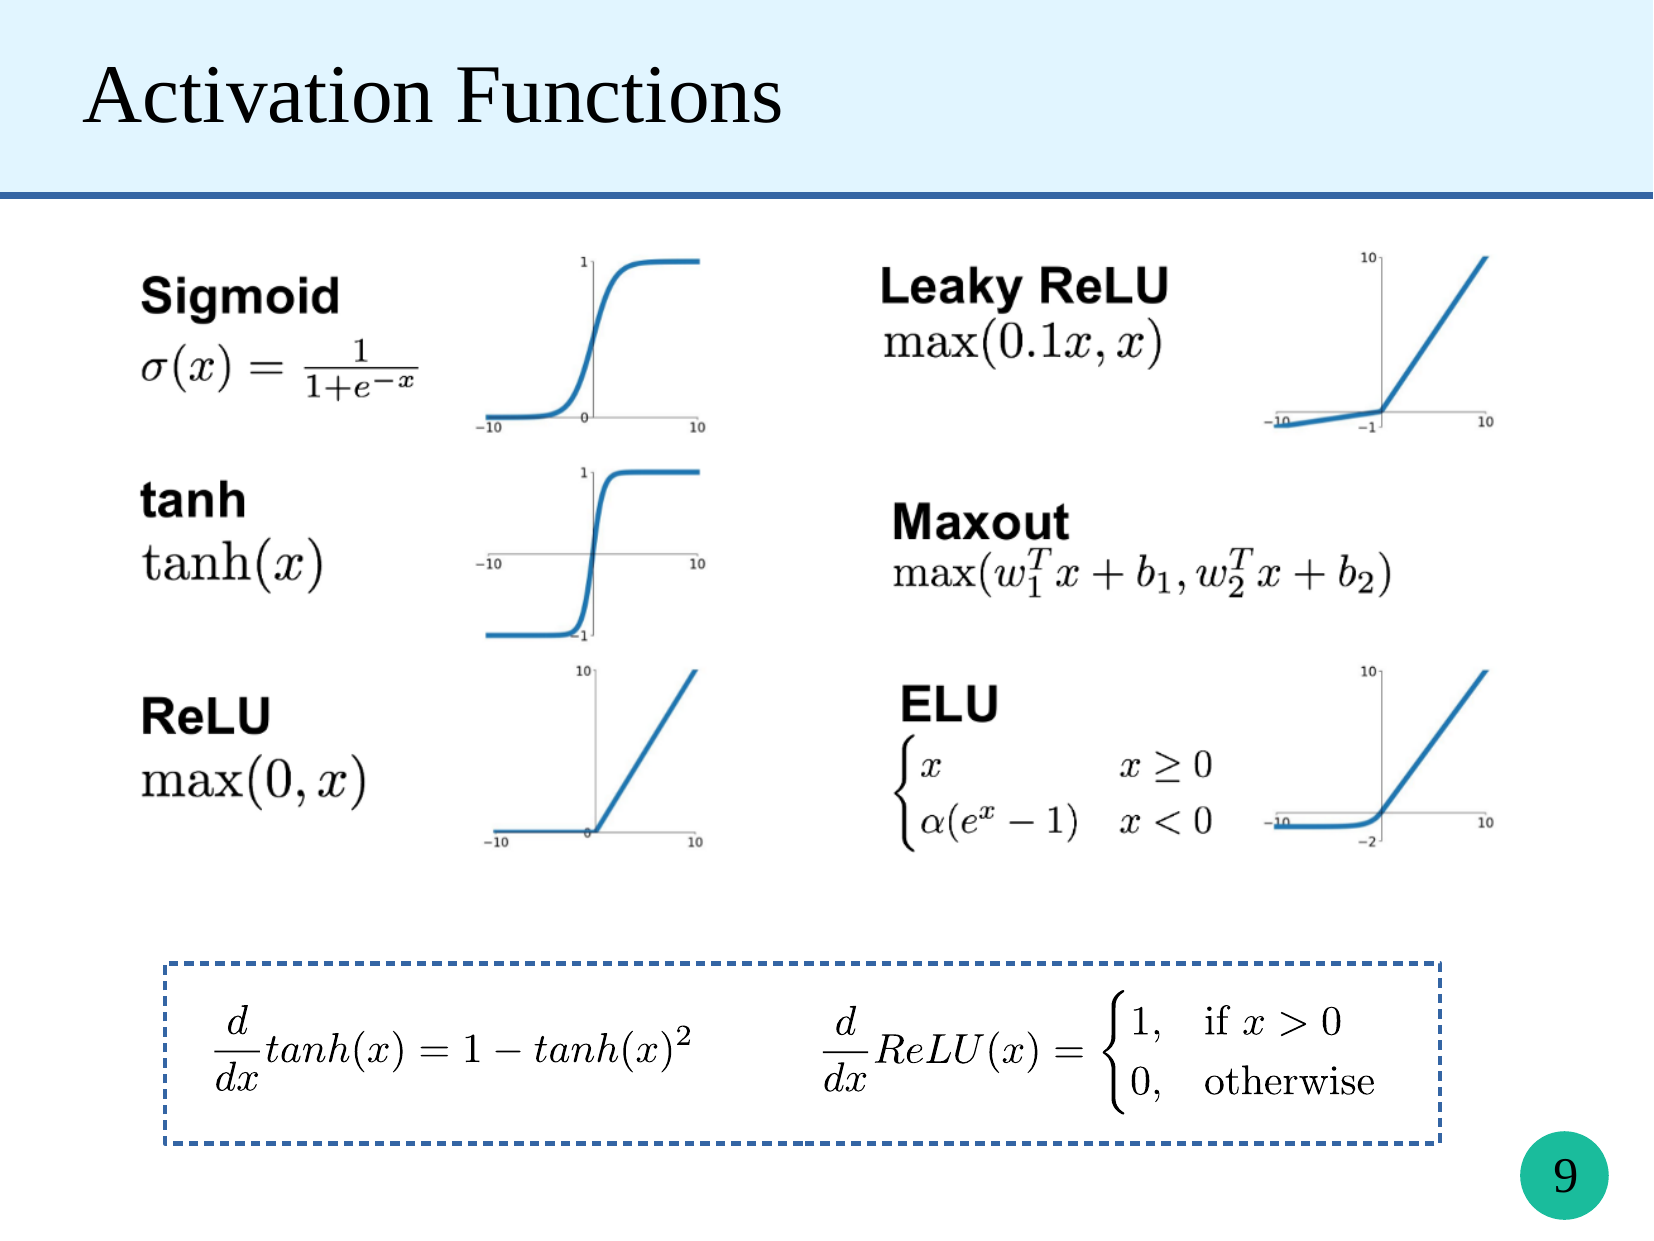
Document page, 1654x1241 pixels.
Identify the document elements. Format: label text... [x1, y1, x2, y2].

picture [75, 238, 1591, 891]
title Activation Functions [82, 8, 1571, 181]
text_box [822, 990, 1374, 1115]
text_box [214, 1005, 691, 1091]
